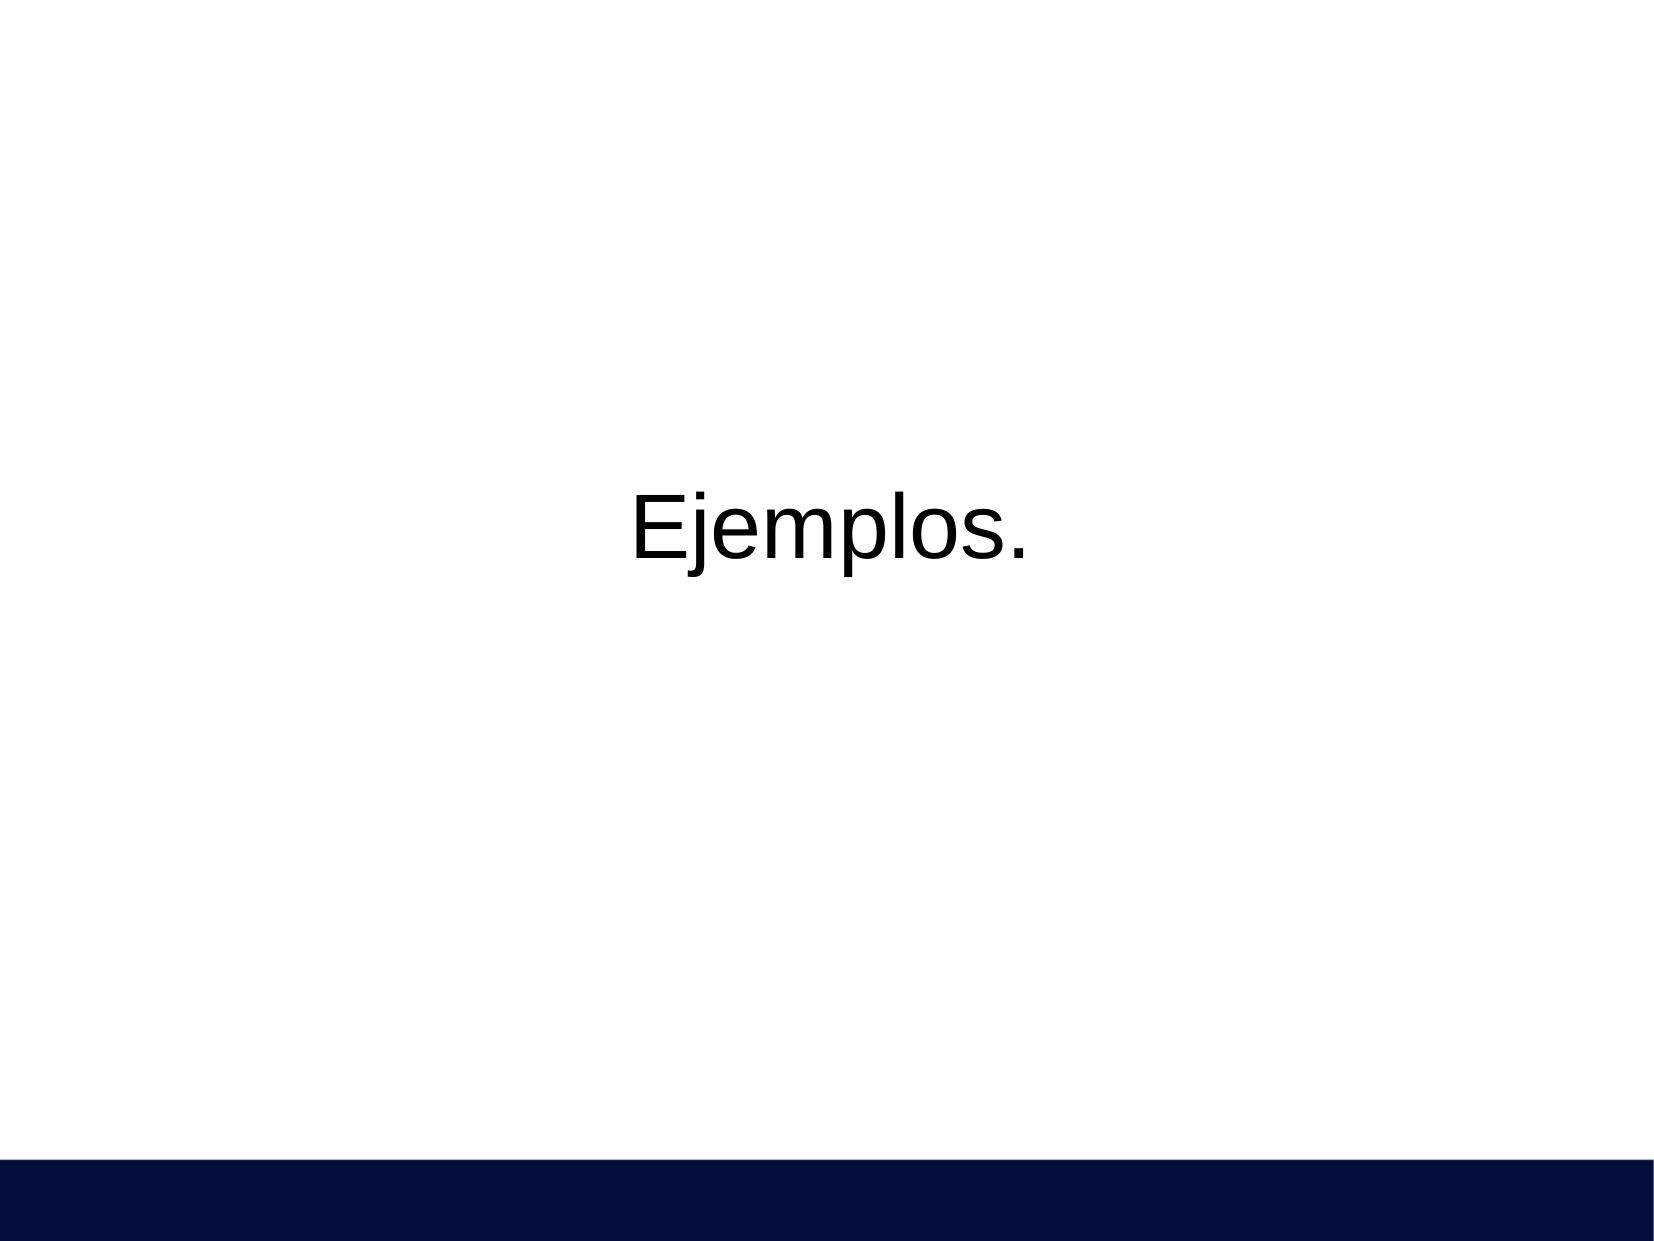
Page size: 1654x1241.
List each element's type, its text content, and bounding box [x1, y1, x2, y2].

picture [0, 0, 1654, 1241]
title Ejemplos. [86, 422, 1576, 631]
